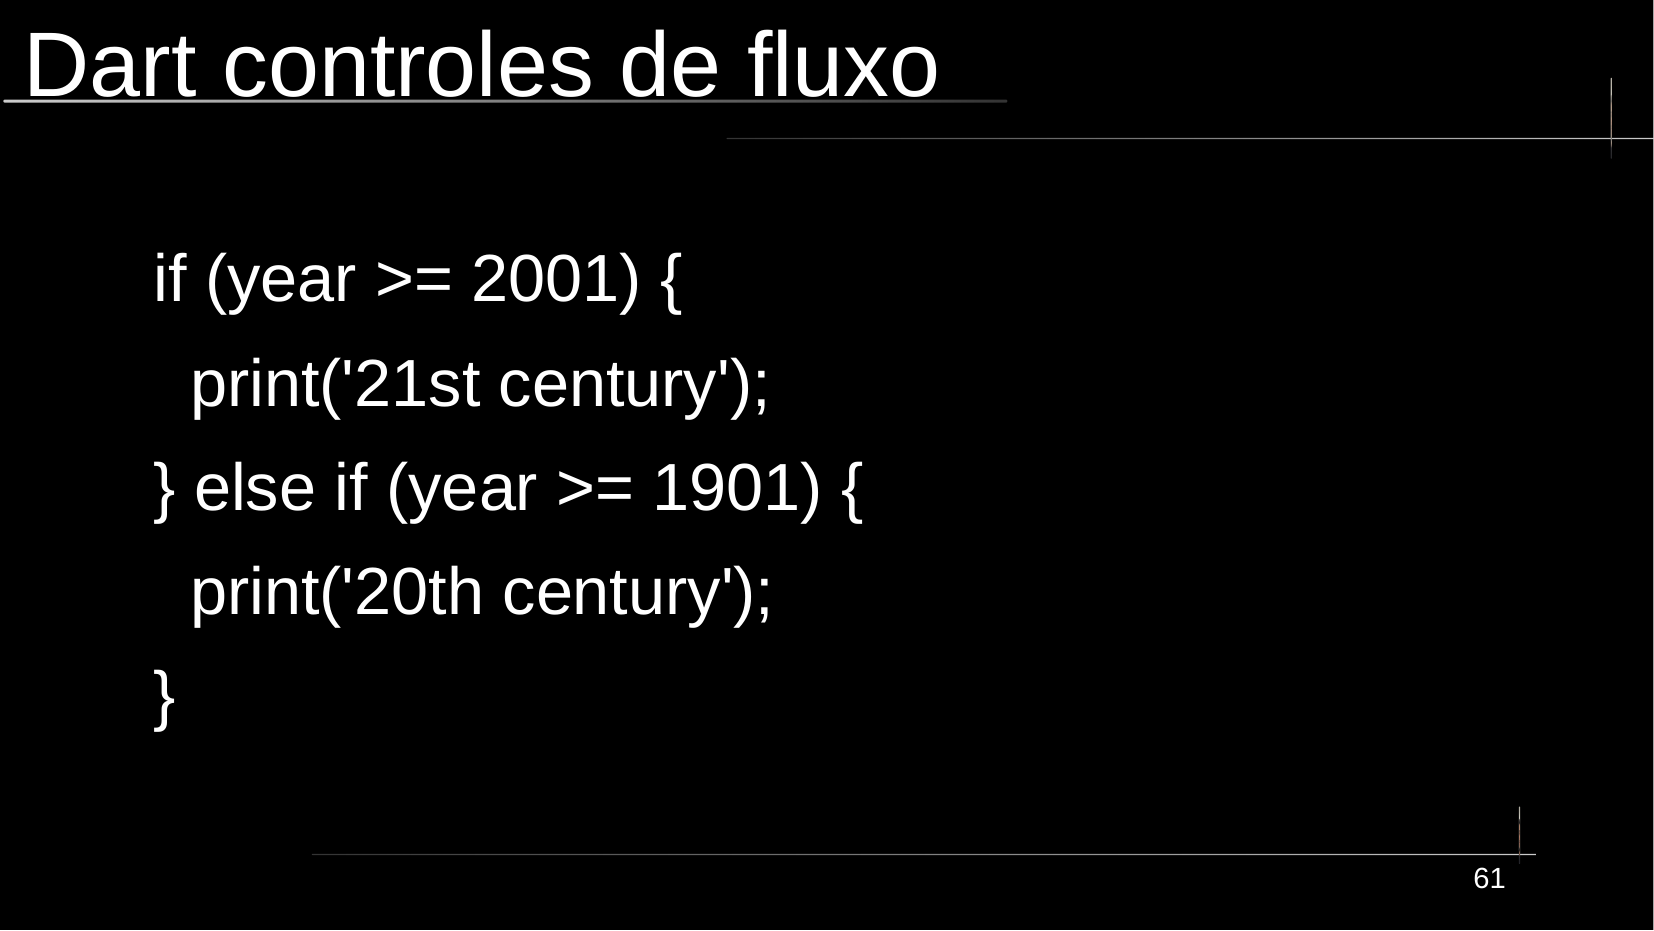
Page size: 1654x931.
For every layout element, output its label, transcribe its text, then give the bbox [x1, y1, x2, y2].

subtitle if (year >= 2001) { print('21st century'); } else if (year >= 1901) { print('20th century'); } [82, 217, 1571, 757]
title Dart controles de fluxo [23, 11, 1589, 119]
